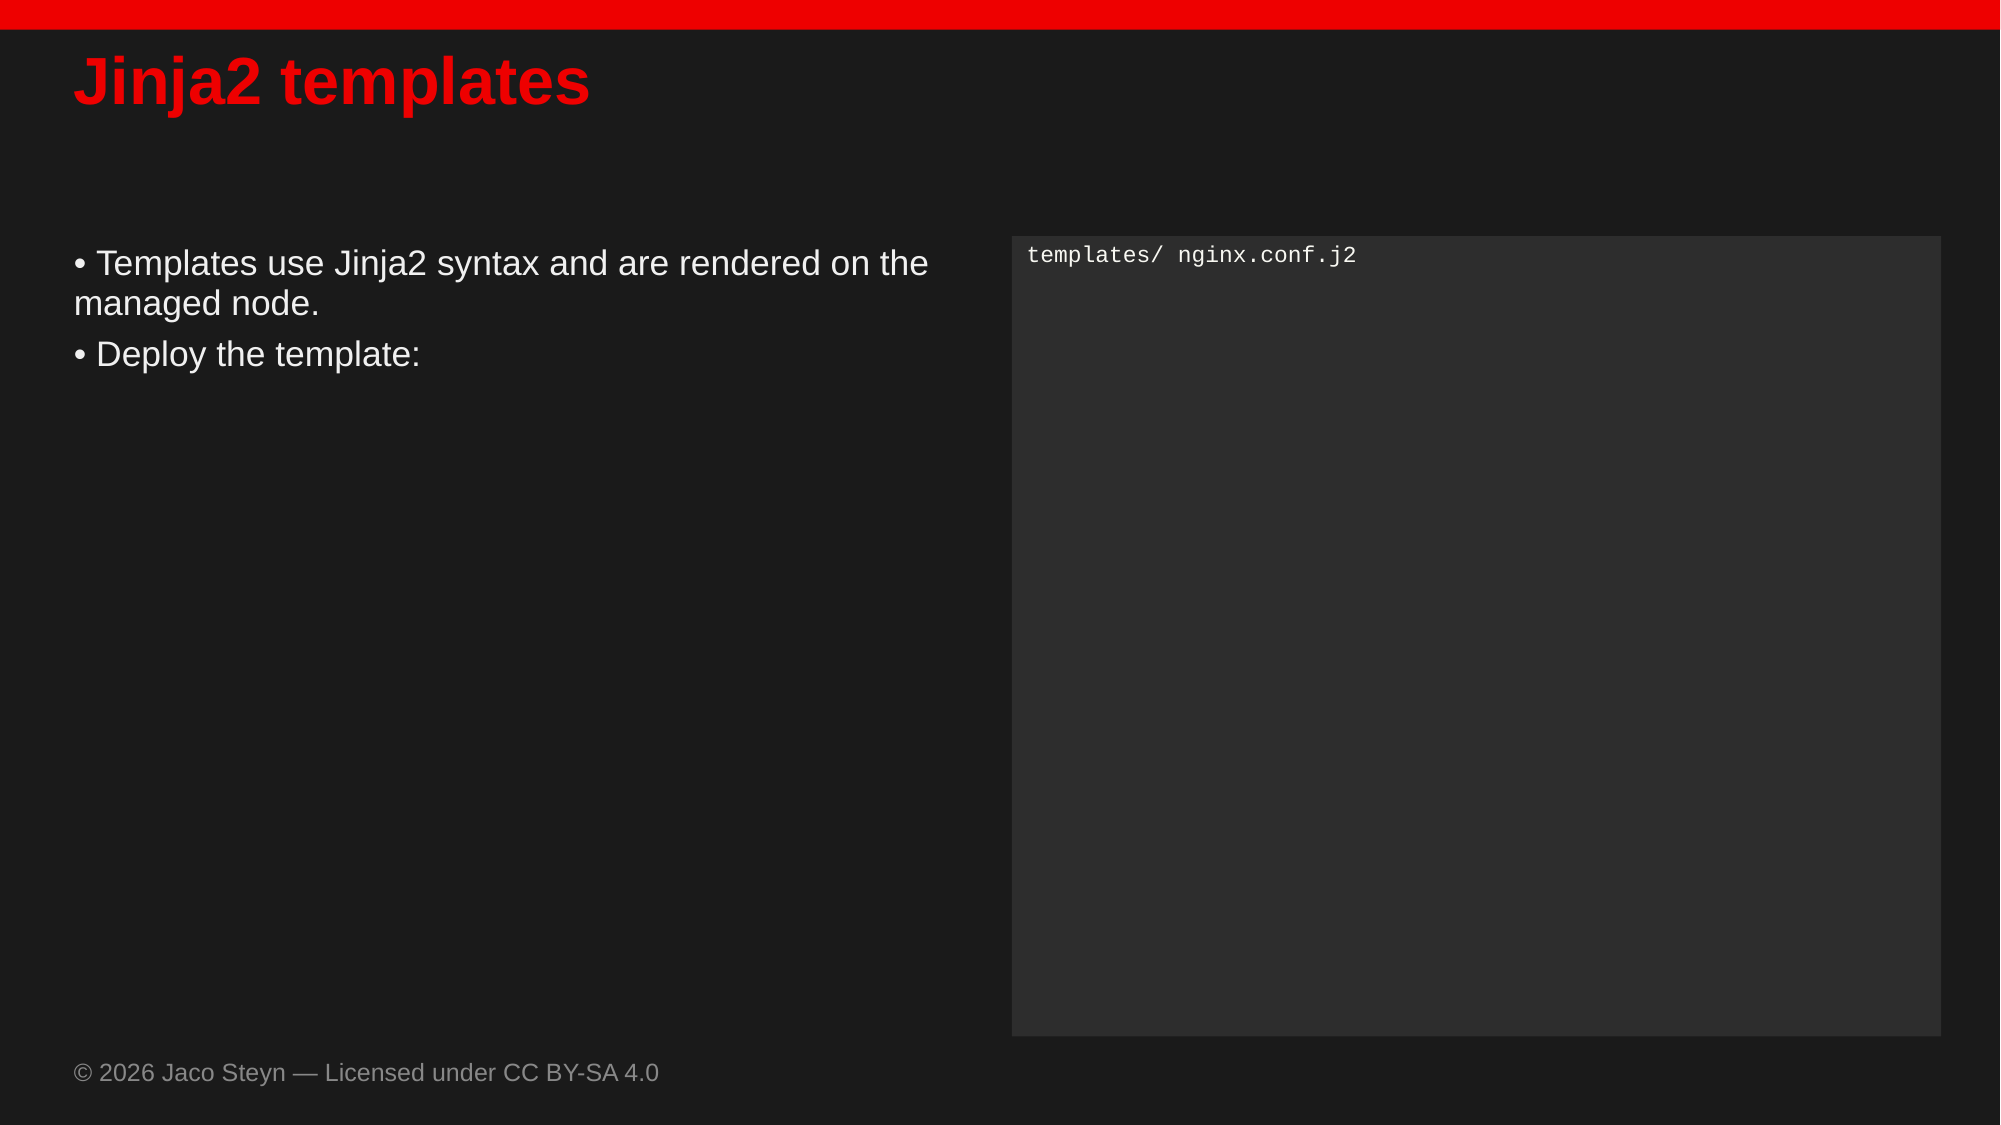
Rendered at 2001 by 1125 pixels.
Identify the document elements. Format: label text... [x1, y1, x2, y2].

text_box Jinja2 templates [59, 36, 1942, 208]
text_box • Templates use Jinja2 syntax and are rendered on the managed node. • Deploy the template: [59, 236, 989, 1037]
text_box [0, 0, 2001, 30]
text_box © 2026 Jaco Steyn — Licensed under CC BY-SA 4.0 [59, 1051, 1942, 1093]
text_box templates/ nginx.conf.j2 [1011, 236, 1942, 1037]
